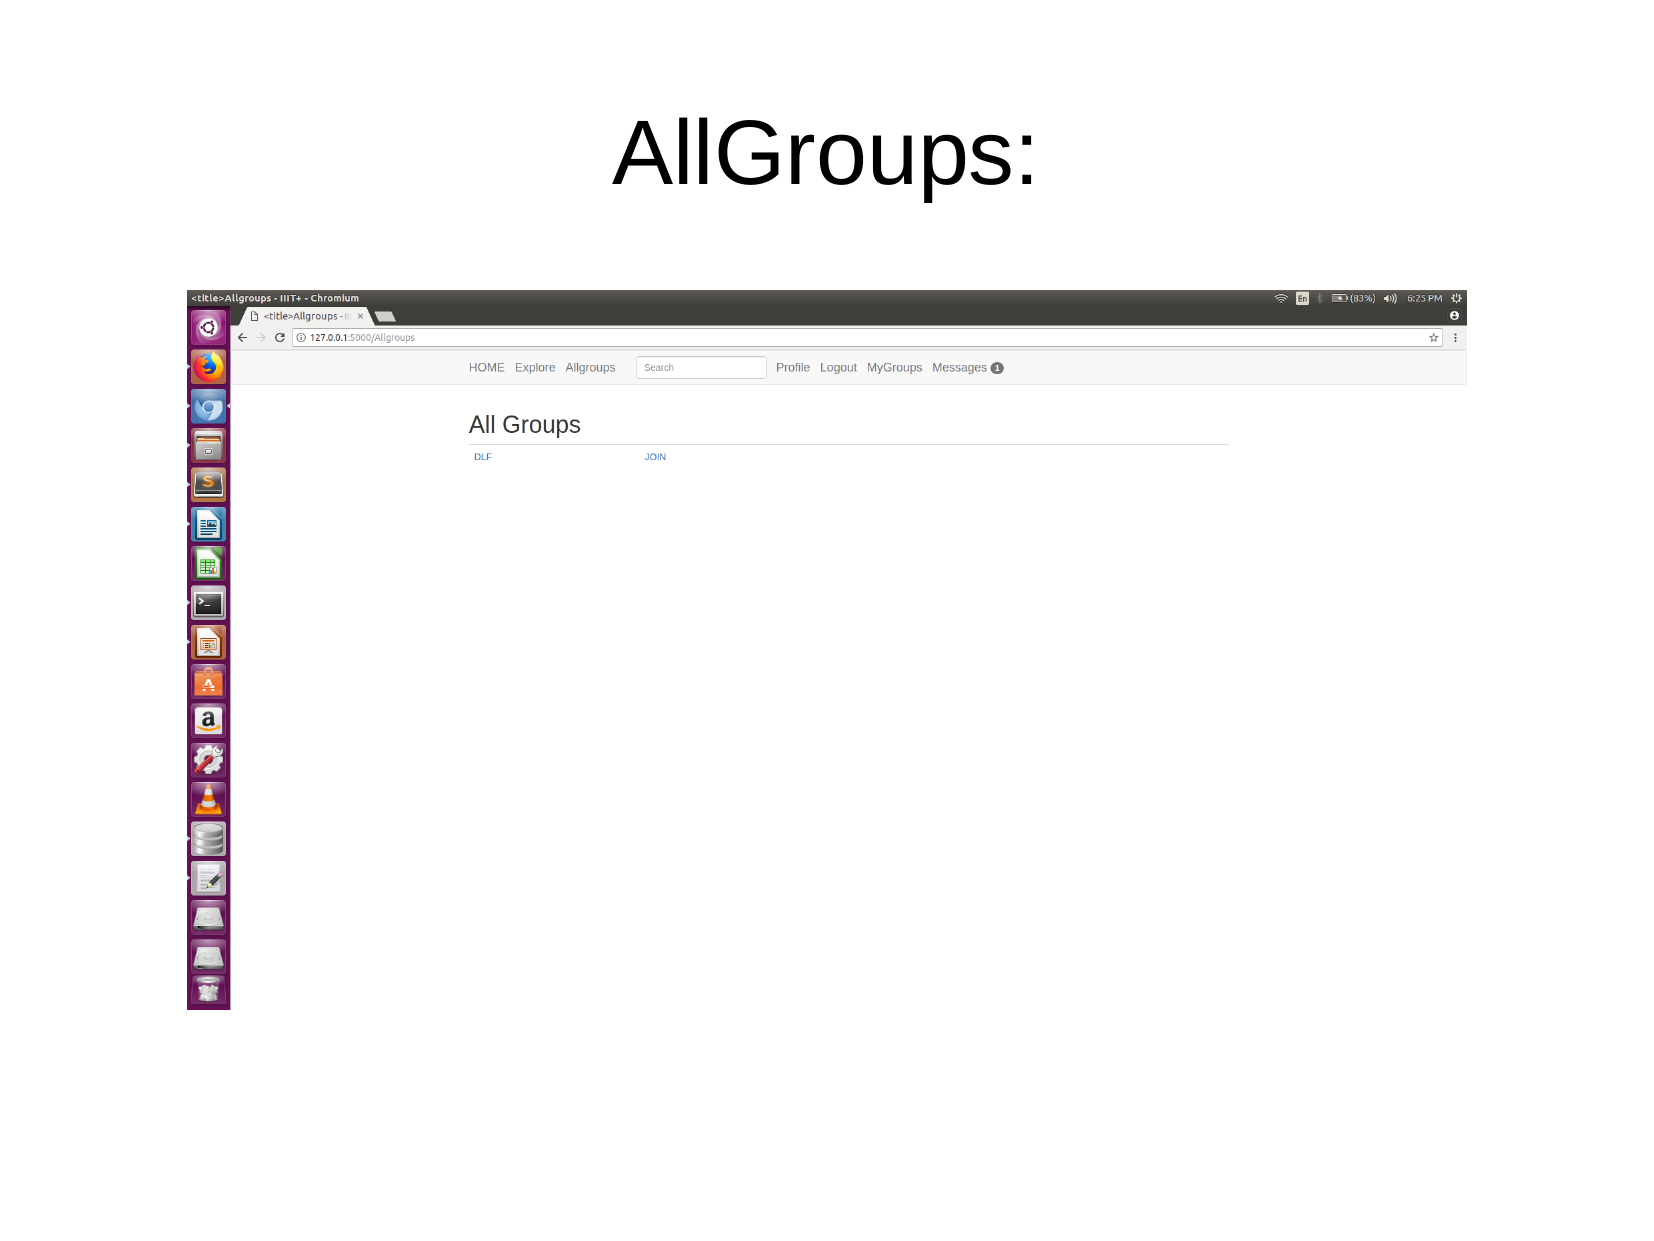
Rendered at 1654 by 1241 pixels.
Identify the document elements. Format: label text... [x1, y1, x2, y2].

title AllGroups: [82, 49, 1571, 257]
picture [187, 290, 1467, 1010]
